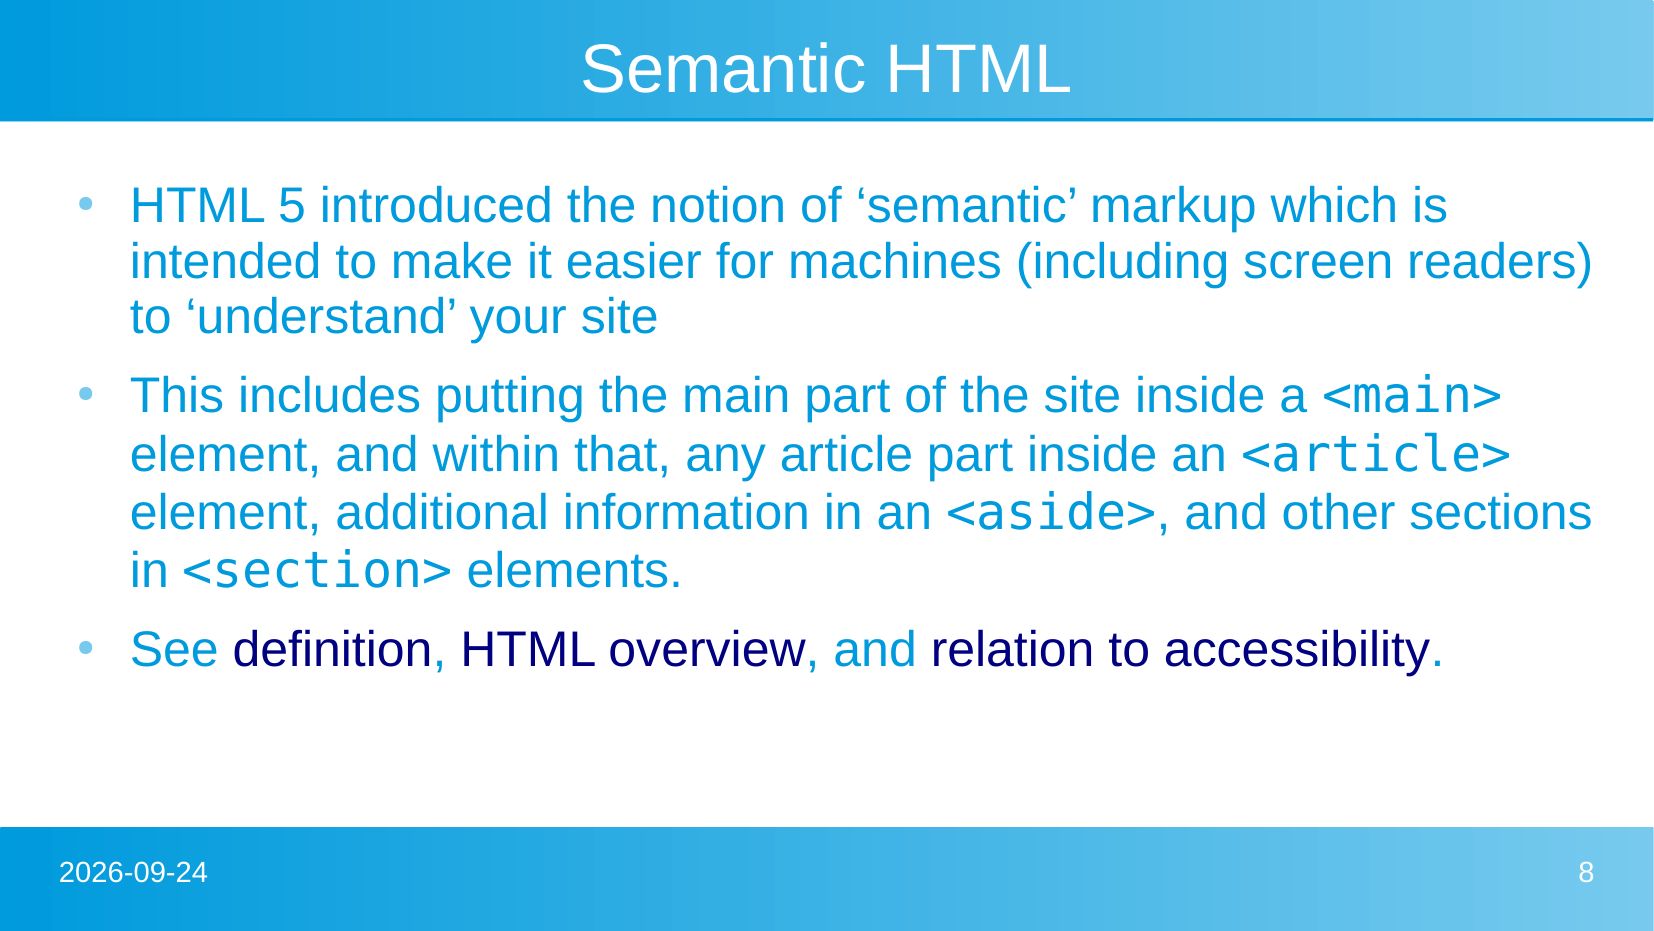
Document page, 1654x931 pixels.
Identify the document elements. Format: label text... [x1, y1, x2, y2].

list HTML 5 introduced the notion of ‘semantic’ markup which is intended to make it easier for machines (including screen readers) to ‘understand’ your site This includes putting the main part of the site inside a <main> element, and within that, any article part inside an <article> element, additional information in an <aside>, and other sections in <section> elements. See definition, HTML overview, and relation to accessibility. [59, 177, 1595, 768]
title Semantic HTML [59, 29, 1595, 108]
